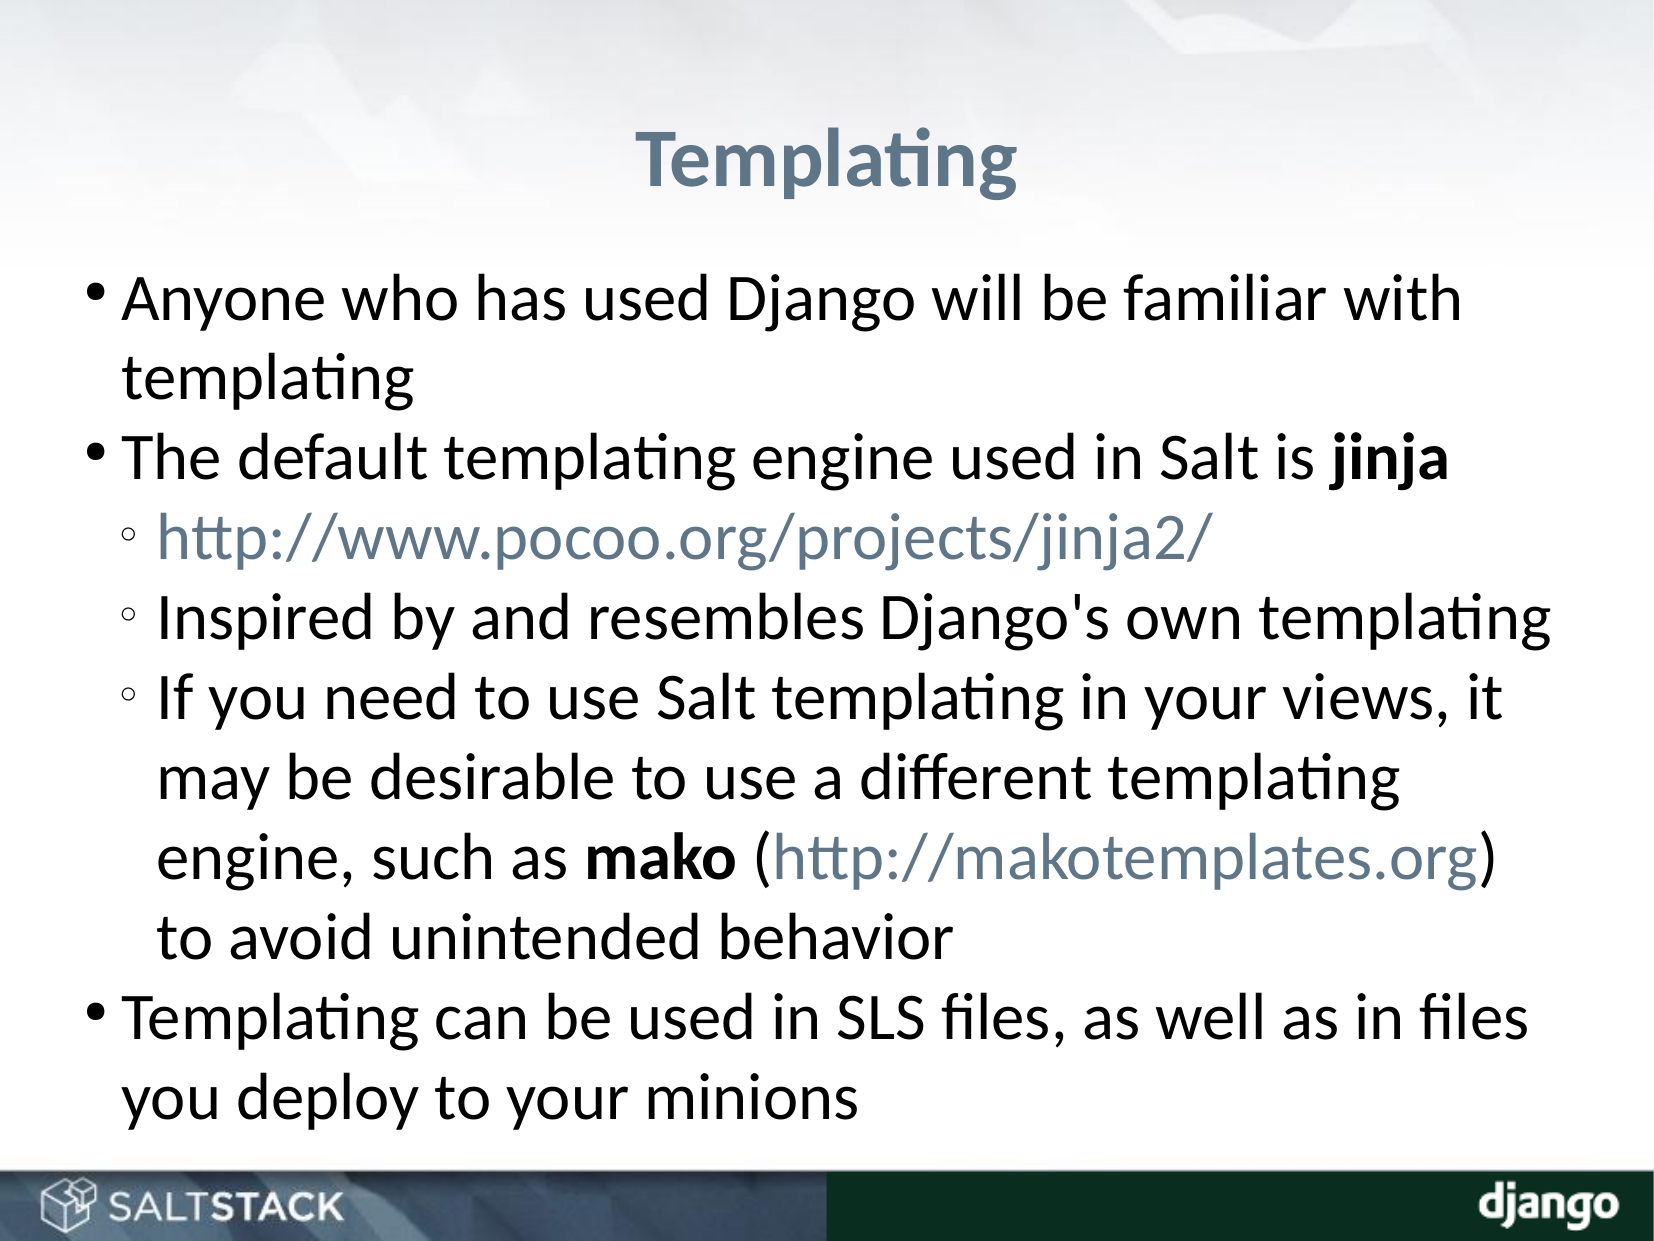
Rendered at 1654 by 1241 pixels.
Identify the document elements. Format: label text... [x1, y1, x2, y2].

text_box Templating [82, 49, 1571, 245]
picture [0, 0, 1654, 1241]
text_box Anyone who has used Django will be familiar with templating The default templating engine used in Salt is jinja http://www.pocoo.org/projects/jinja2/ Inspired by and resembles Django's own templating If you need to use Salt templating in your views, it may be desirable to use a different templating engine, such as mako (http://makotemplates.org) to avoid unintended behavior Templating can be used in SLS files, as well as in files you deploy to your minions [69, 245, 1585, 1125]
